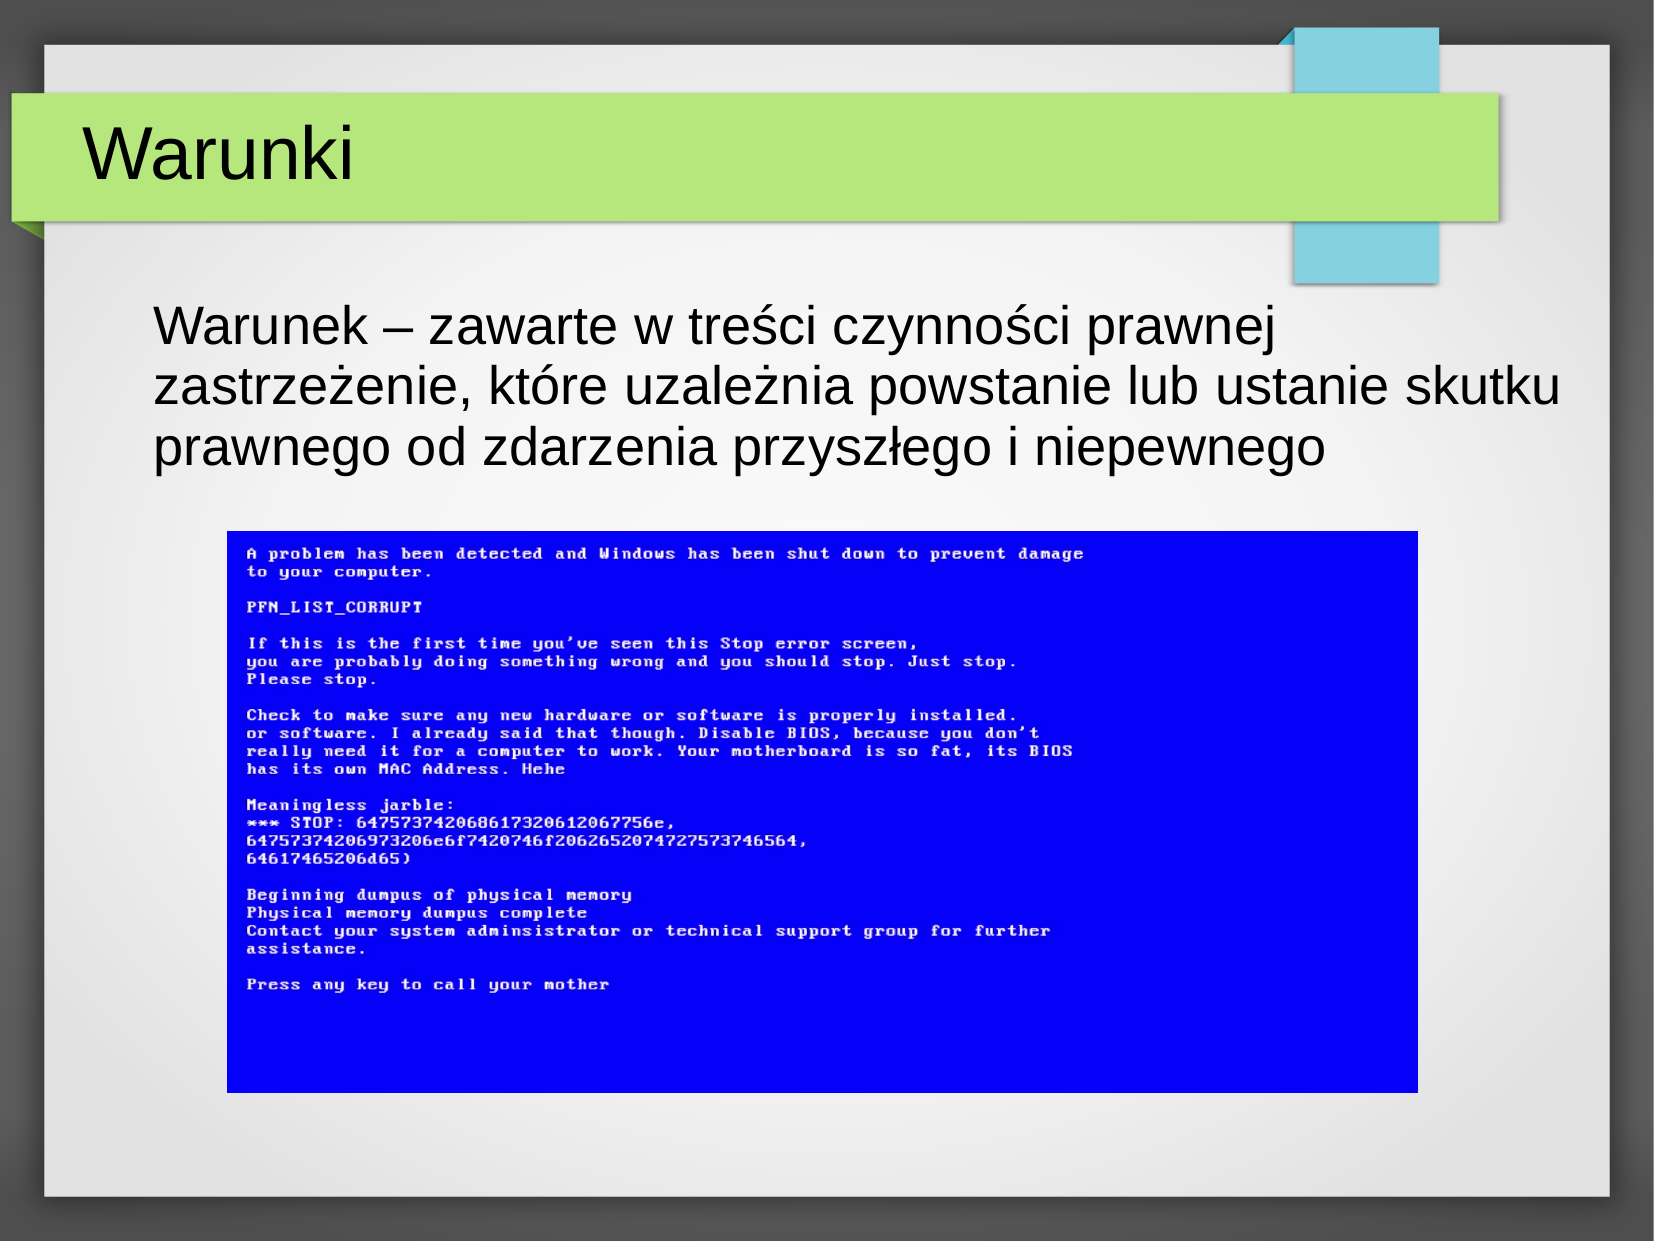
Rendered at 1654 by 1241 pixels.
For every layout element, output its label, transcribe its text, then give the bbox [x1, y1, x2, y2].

title Warunki [82, 94, 1264, 213]
list Warunek – zawarte w treści czynności prawnej zastrzeżenie, które uzależnia powstanie lub ustanie skutku prawnego od zdarzenia przyszłego i niepewnego [82, 295, 1571, 1015]
picture [0, 0, 1654, 1241]
